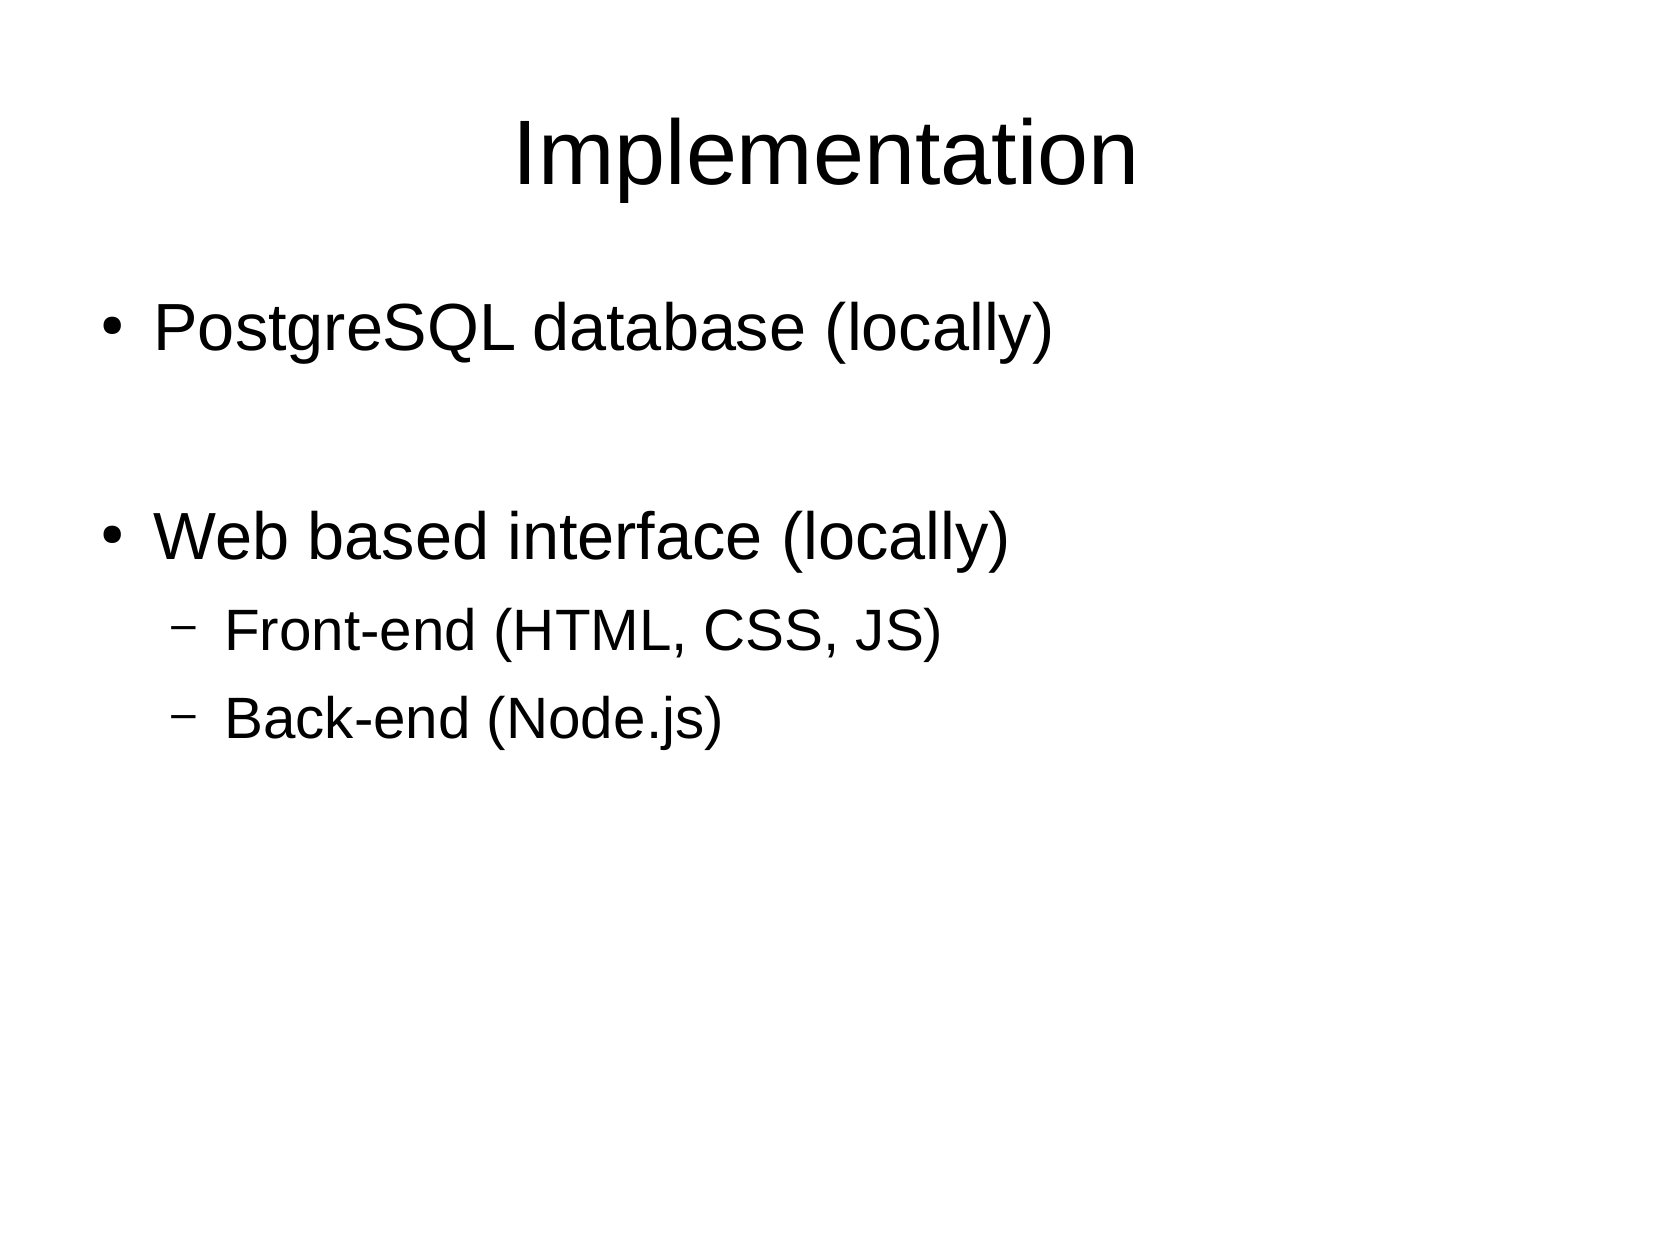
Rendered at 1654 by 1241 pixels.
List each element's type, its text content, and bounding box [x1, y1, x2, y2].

list PostgreSQL database (locally) Web based interface (locally) Front-end (HTML, CSS, JS) Back-end (Node.js) [82, 290, 1571, 1010]
title Implementation [82, 49, 1571, 257]
